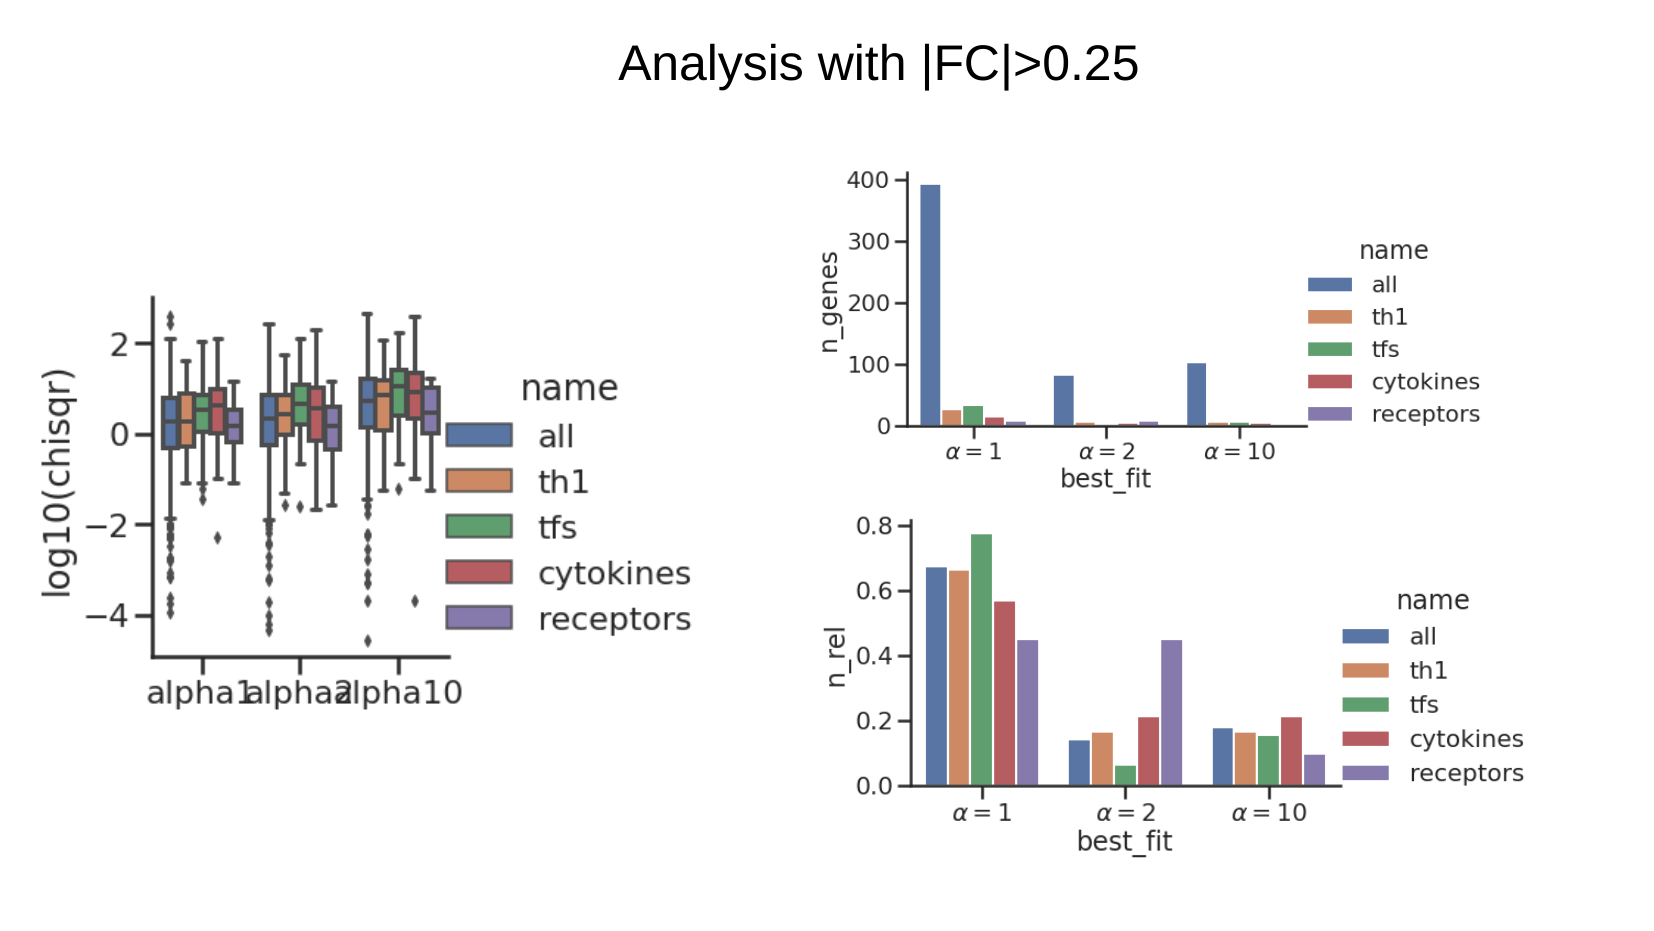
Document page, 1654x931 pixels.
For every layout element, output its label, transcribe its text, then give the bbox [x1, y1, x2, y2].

title Analysis with |FC|>0.25 [135, 0, 1624, 141]
picture [815, 509, 1546, 865]
picture [30, 287, 721, 721]
picture [810, 164, 1501, 502]
